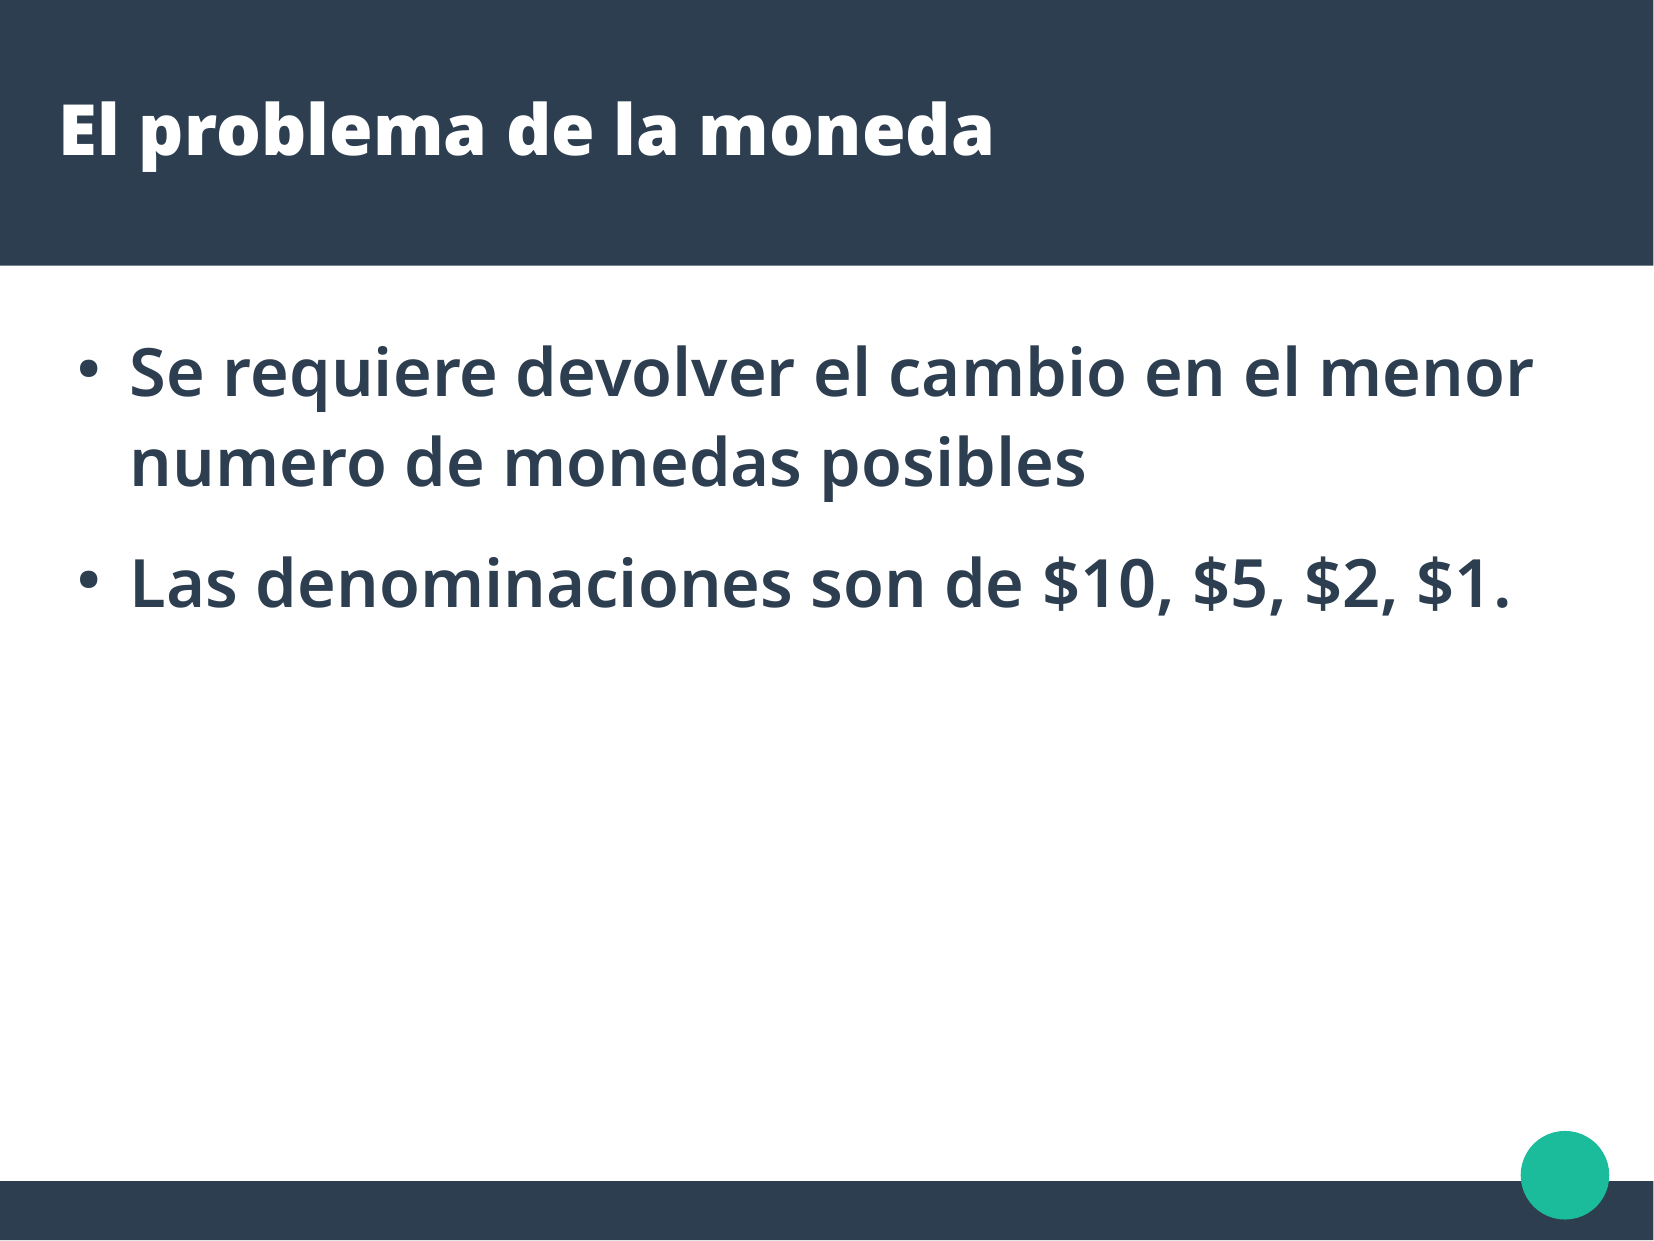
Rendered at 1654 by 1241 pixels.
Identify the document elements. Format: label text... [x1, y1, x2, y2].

title El problema de la moneda [59, 49, 1595, 207]
list Se requiere devolver el cambio en el menor numero de monedas posibles Las denominaciones son de $10, $5, $2, $1. [59, 324, 1595, 1152]
